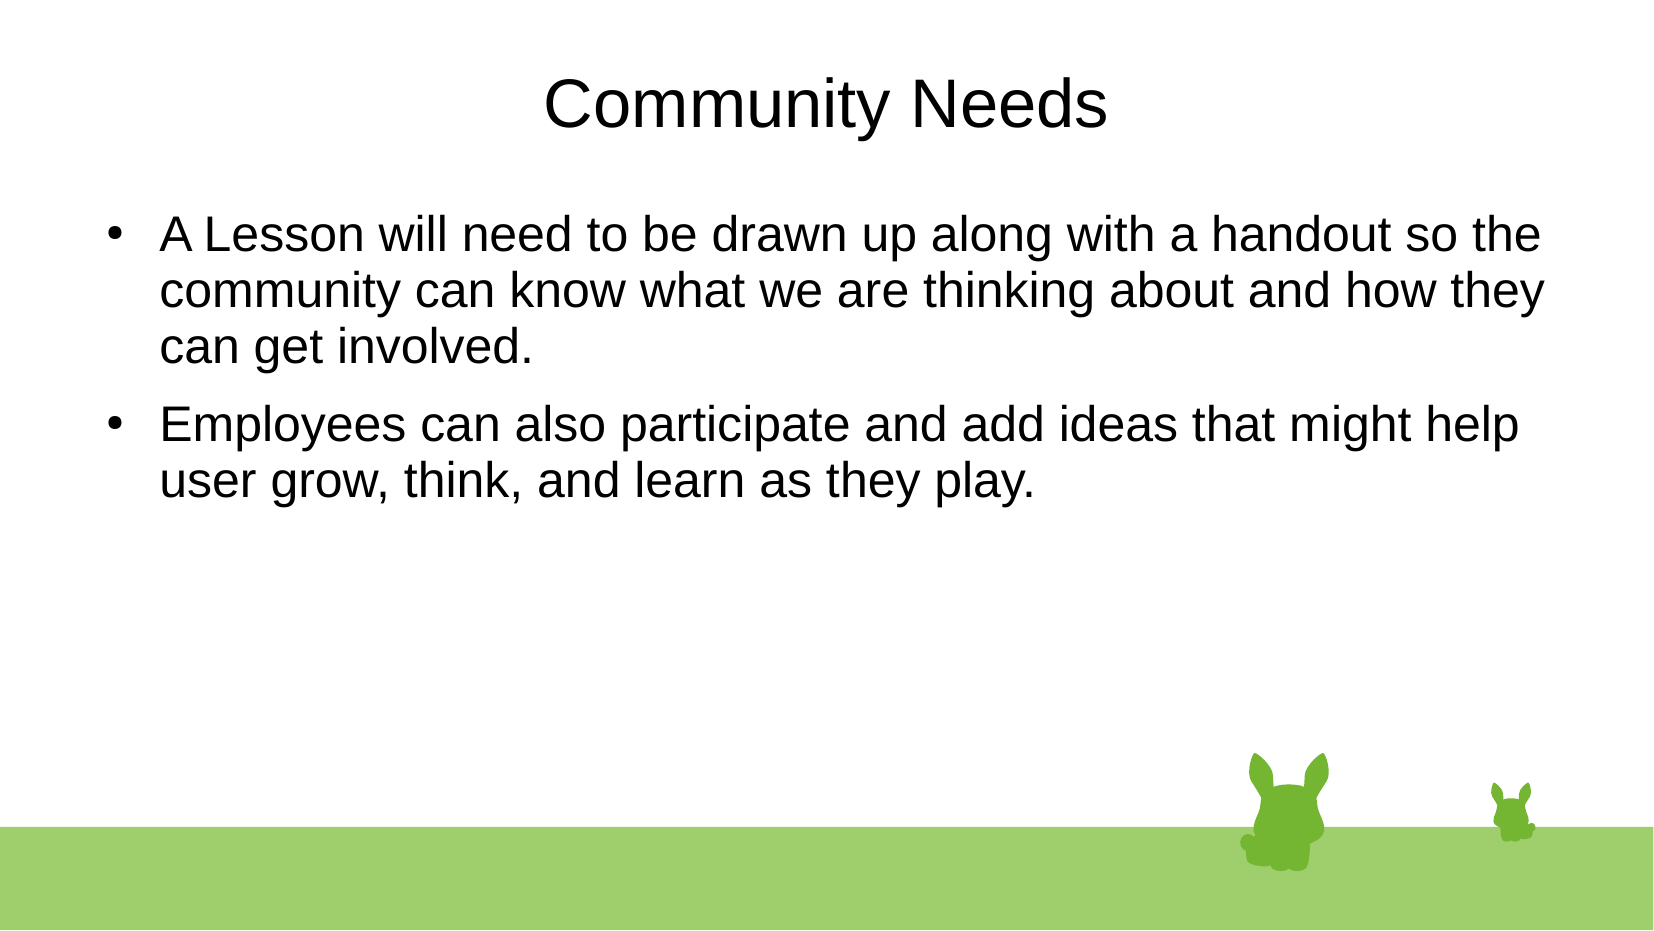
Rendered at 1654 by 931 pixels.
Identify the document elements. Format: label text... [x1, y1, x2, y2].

list A Lesson will need to be drawn up along with a handout so the community can know what we are thinking about and how they can get involved. Employees can also participate and add ideas that might help user grow, think, and learn as they play. [88, 206, 1565, 739]
title Community Needs [88, 29, 1565, 178]
